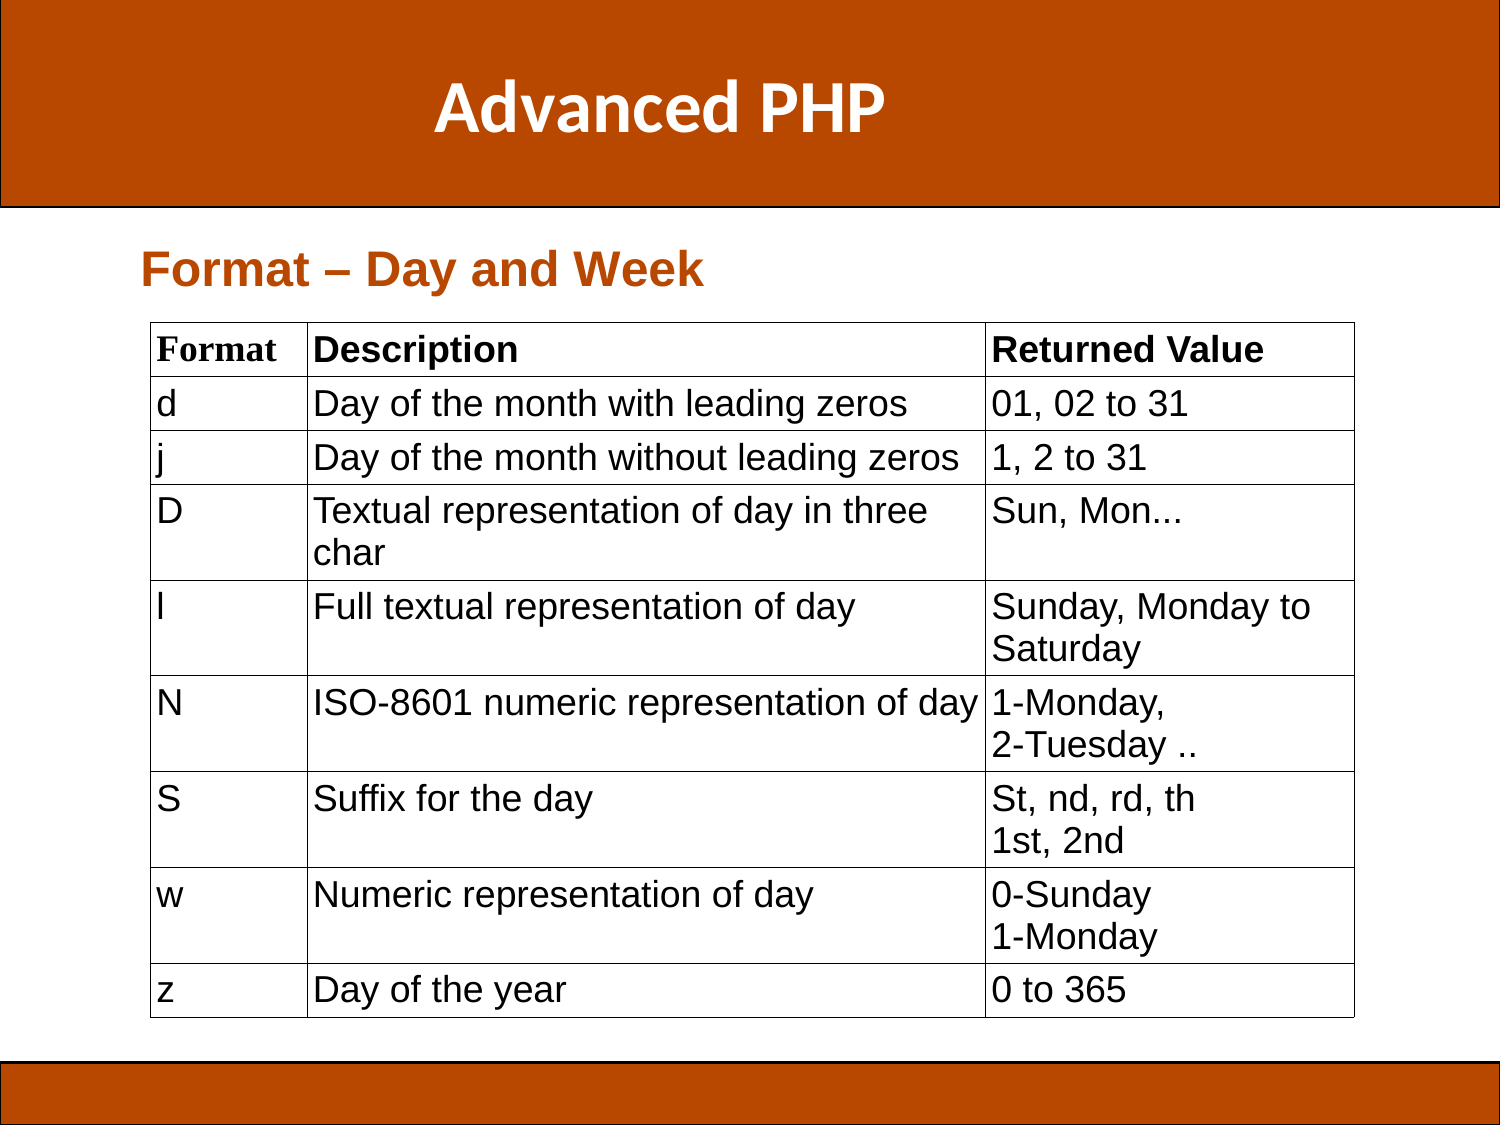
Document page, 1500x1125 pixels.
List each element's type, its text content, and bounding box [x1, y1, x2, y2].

table_cell 1-Monday, 2-Tuesday .. [986, 676, 1354, 771]
table_header Description [308, 323, 985, 376]
table_cell Sun, Mon... [986, 485, 1354, 580]
table_cell S [151, 772, 307, 867]
table_cell St, nd, rd, th 1st, 2nd [986, 772, 1354, 867]
text_box Advanced PHP [202, 67, 1119, 155]
table_header Returned Value [986, 323, 1354, 376]
table_cell 0-Sunday 1-Monday [986, 868, 1354, 963]
table_cell Day of the year [308, 964, 985, 1017]
table_cell 1, 2 to 31 [986, 431, 1354, 484]
table_cell Textual representation of day in three char [308, 485, 985, 580]
table_cell D [151, 485, 307, 580]
table_cell Day of the month with leading zeros [308, 377, 985, 430]
table_cell Sunday, Monday to Saturday [986, 581, 1354, 675]
table_cell Numeric representation of day [308, 868, 985, 963]
table_cell 01, 02 to 31 [986, 377, 1354, 430]
table_cell w [151, 868, 307, 963]
list Format – Day and Week [29, 172, 1418, 888]
table_cell Suffix for the day [308, 772, 985, 867]
table_cell j [151, 431, 307, 484]
table_cell N [151, 676, 307, 771]
table_cell z [151, 964, 307, 1017]
table_cell ISO-8601 numeric representation of day [308, 676, 985, 771]
table_cell Full textual representation of day [308, 581, 985, 675]
table_header Format [151, 323, 307, 376]
table_cell 0 to 365 [986, 964, 1354, 1017]
table_cell l [151, 581, 307, 675]
table_cell Day of the month without leading zeros [308, 431, 985, 484]
table_cell d [151, 377, 307, 430]
